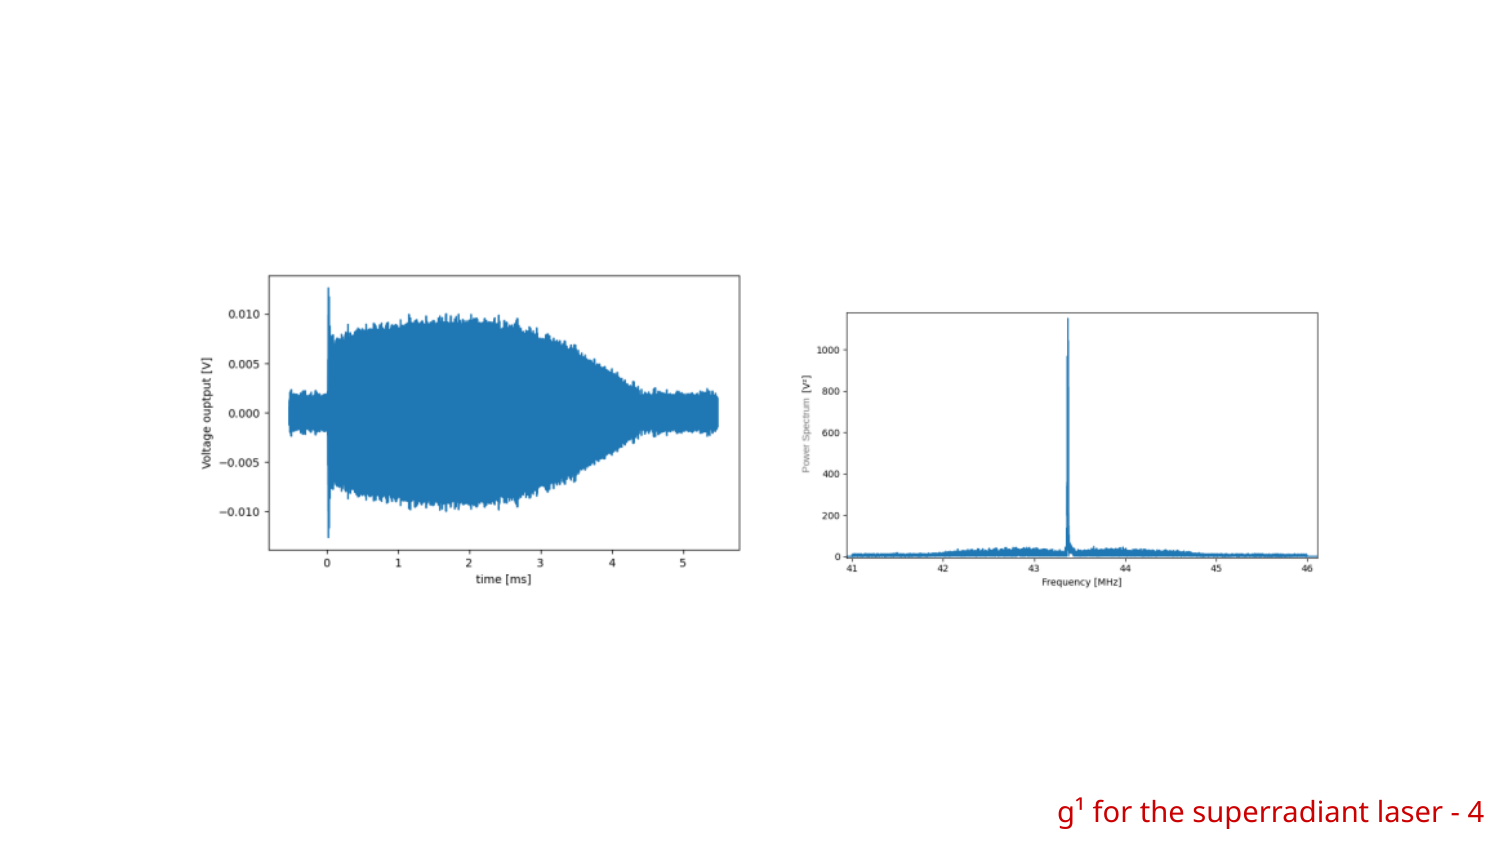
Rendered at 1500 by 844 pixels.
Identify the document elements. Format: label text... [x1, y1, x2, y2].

picture [149, 253, 1351, 591]
text_box g¹ for the superradiant laser - 4 [344, 778, 1500, 844]
